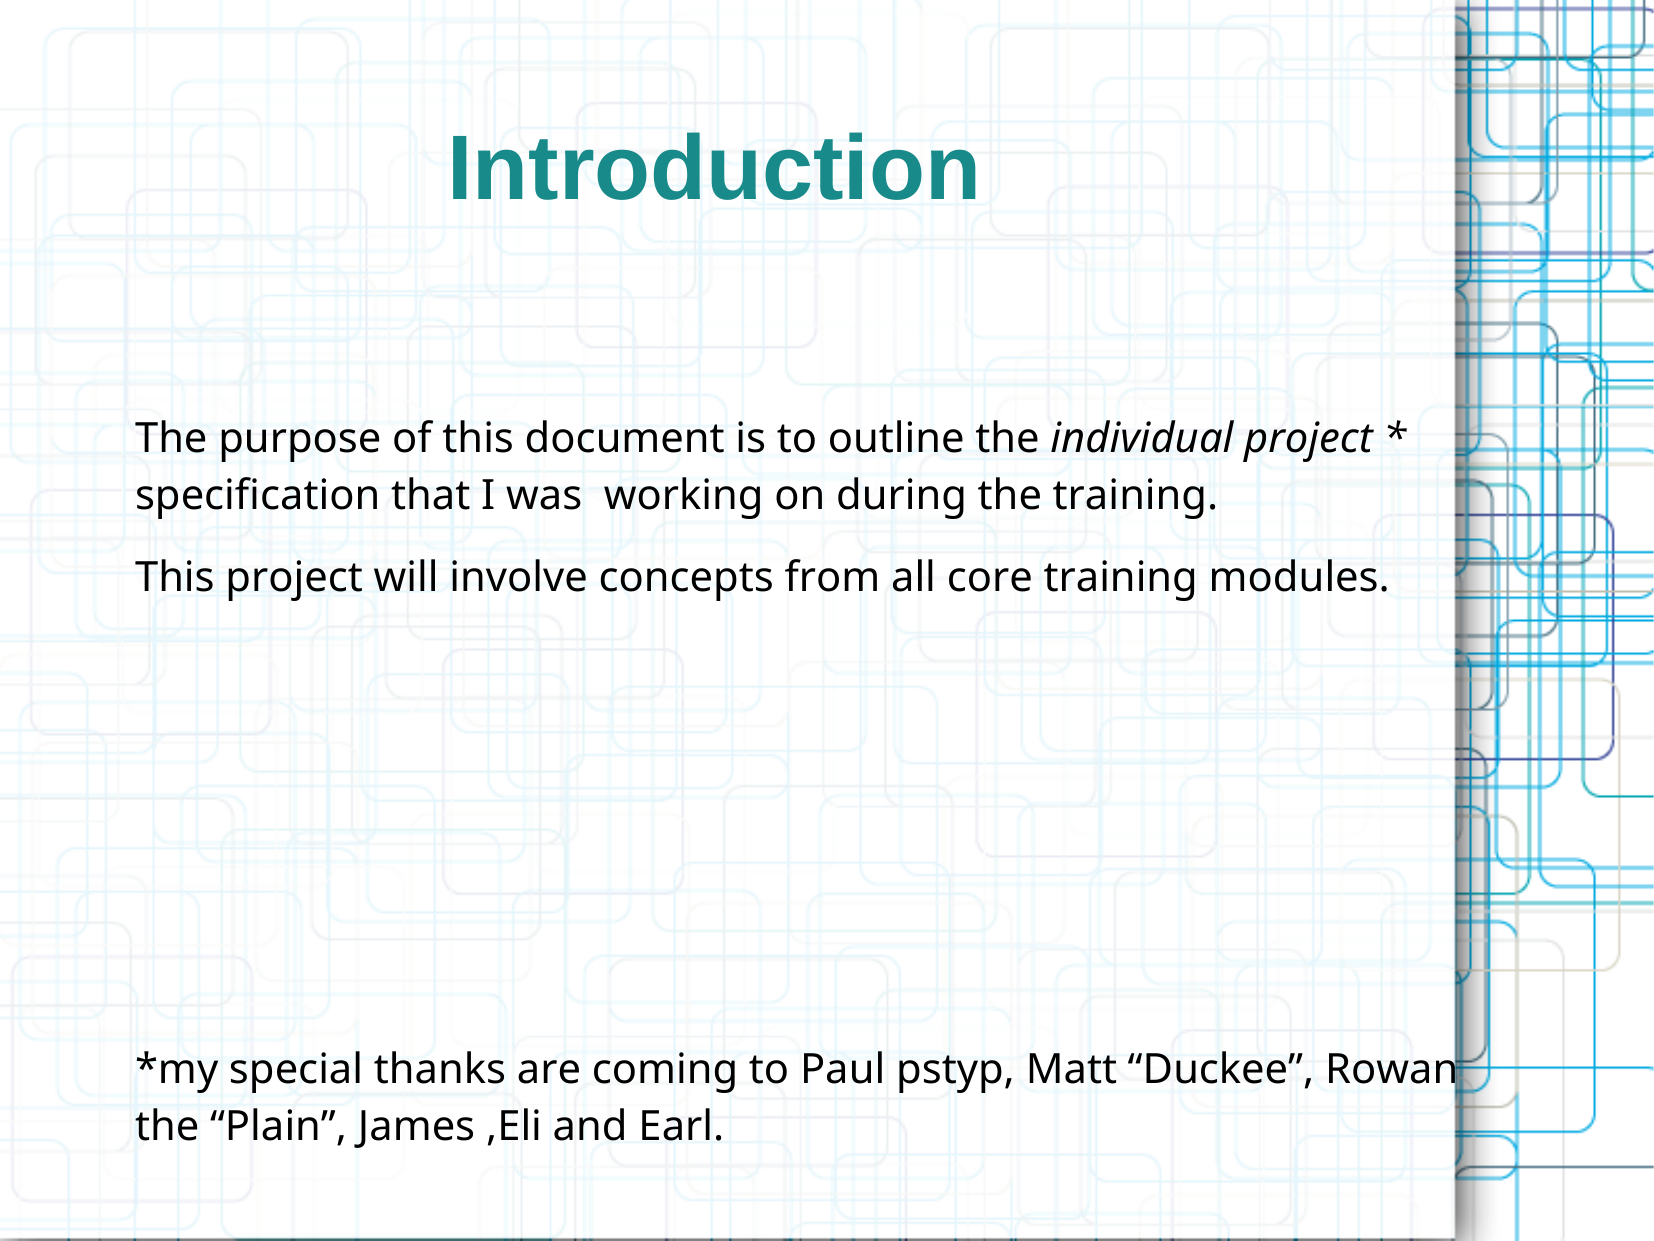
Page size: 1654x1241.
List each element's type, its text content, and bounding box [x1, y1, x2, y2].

title Introduction [35, 64, 1394, 272]
picture [0, 0, 1654, 1241]
list The purpose of this document is to outline the individual project * specification that I was working on during the training. This project will involve concepts from all core training modules. *my special thanks are coming to Paul pstyp, Matt “Duckee”, Rowan the “Plain”, James ,Eli and Earl. [134, 350, 1516, 1132]
